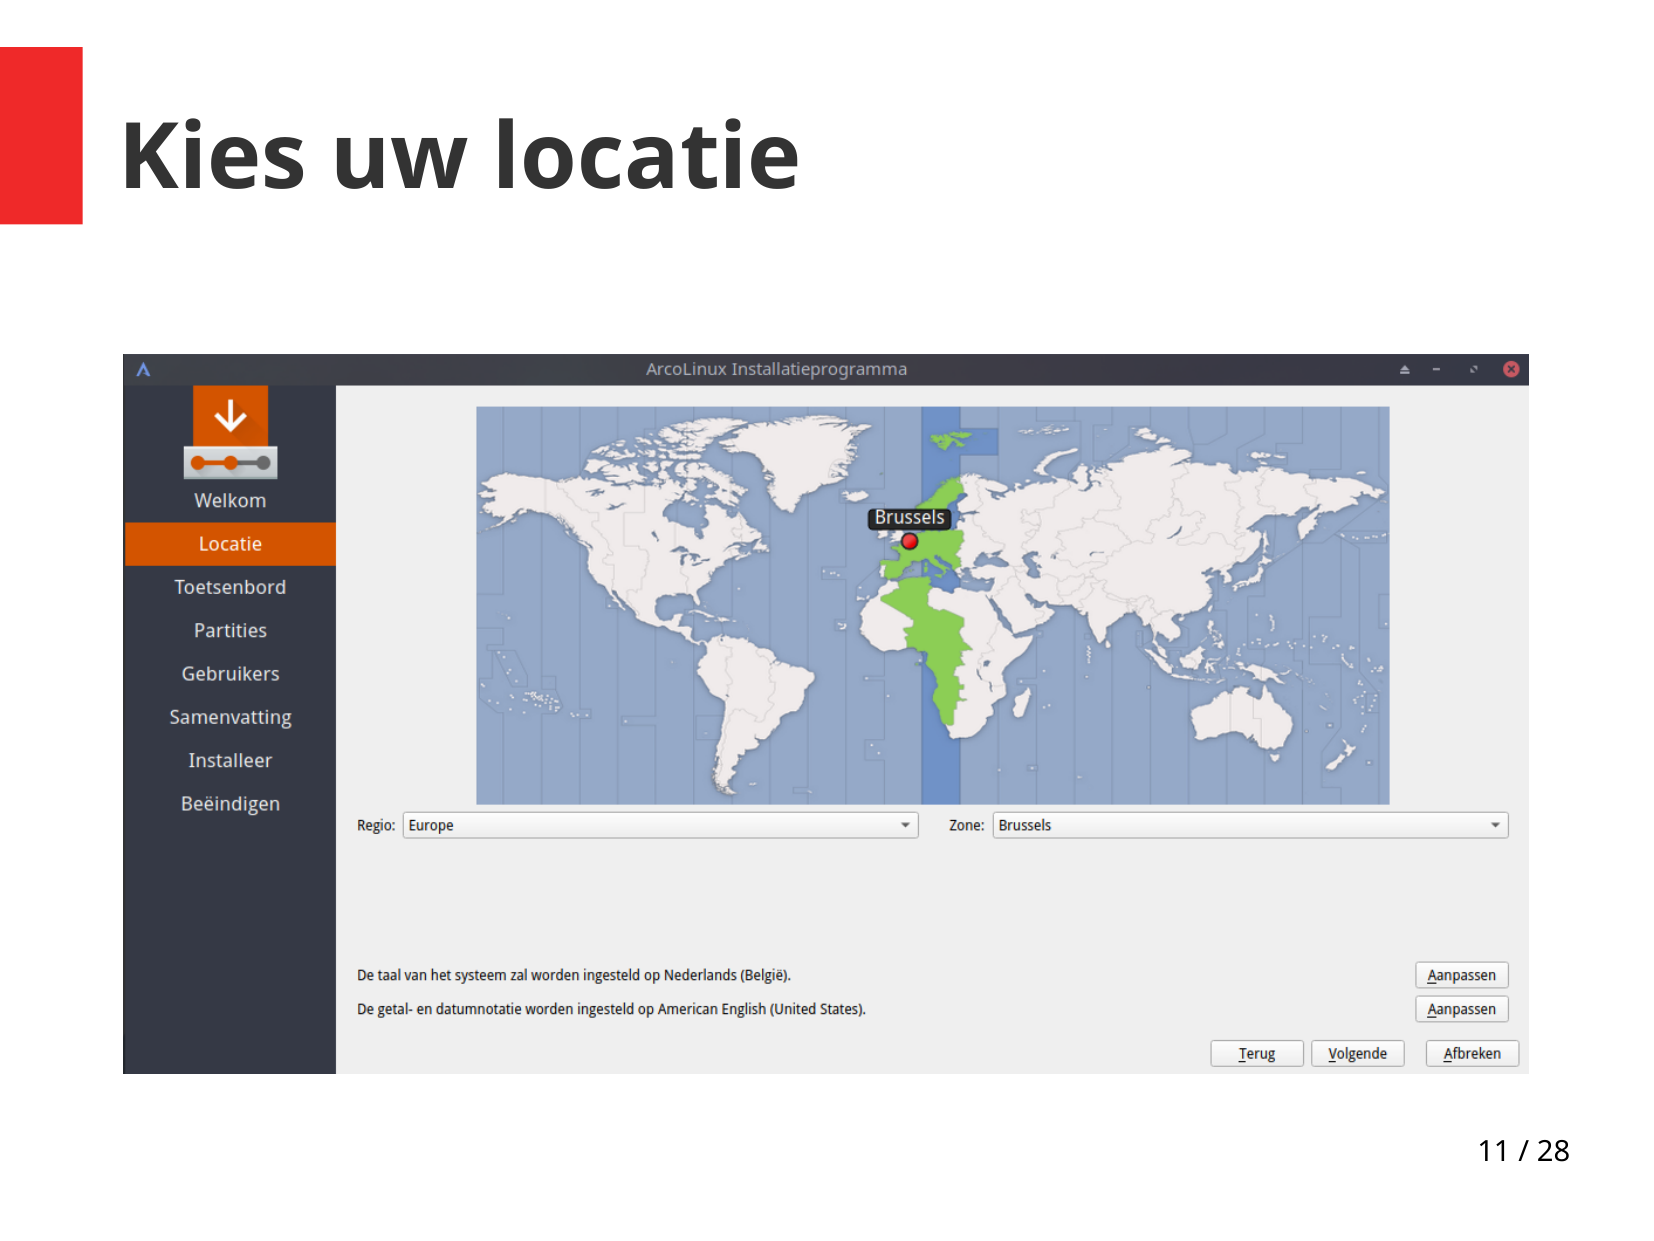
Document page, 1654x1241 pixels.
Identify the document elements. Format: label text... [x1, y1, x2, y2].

title Kies uw locatie [118, 49, 1571, 257]
picture [123, 354, 1529, 1074]
